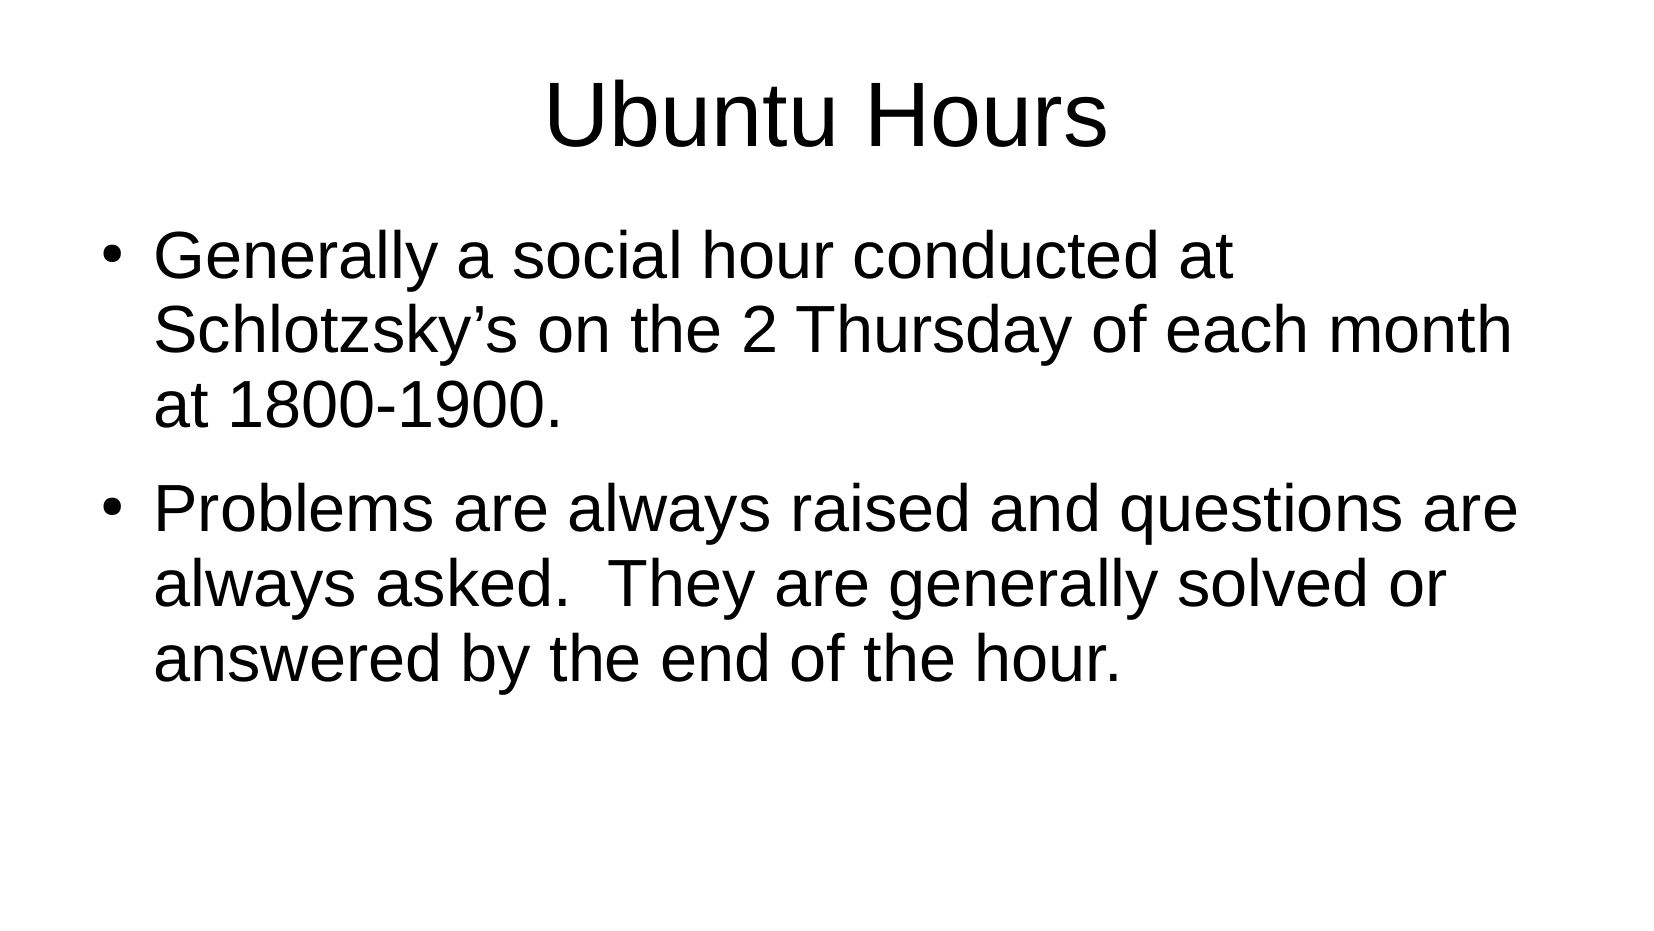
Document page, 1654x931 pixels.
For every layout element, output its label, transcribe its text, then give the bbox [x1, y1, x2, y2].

list Generally a social hour conducted at Schlotzsky’s on the 2 Thursday of each month at 1800-1900. Problems are always raised and questions are always asked. They are generally solved or answered by the end of the hour. [82, 217, 1571, 758]
title Ubuntu Hours [82, 37, 1571, 193]
